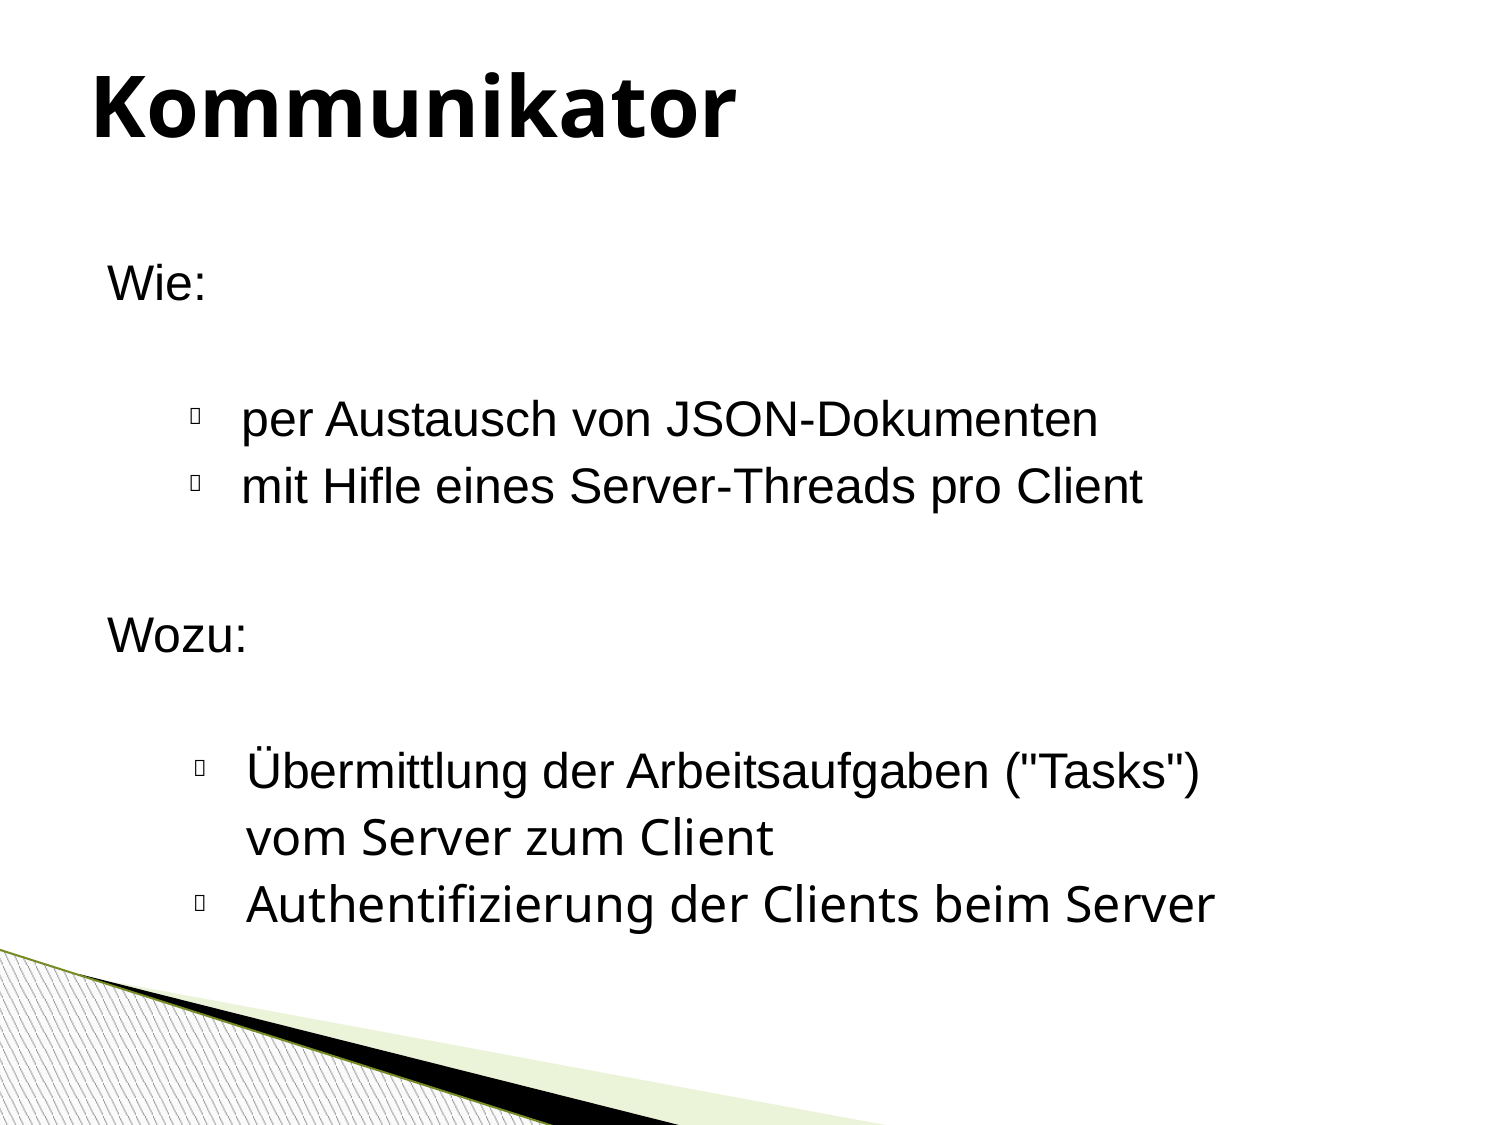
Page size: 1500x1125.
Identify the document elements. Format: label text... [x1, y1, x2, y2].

title Kommunikator [75, 45, 1425, 233]
list Wie: per Austausch von JSON-Dokumenten mit Hifle eines Server-Threads pro Client Wozu: Übermittlung der Arbeitsaufgaben ("Tasks") vom Server zum Client Authentifizierung der Clients beim Server [75, 243, 1425, 986]
picture [0, 952, 543, 1125]
